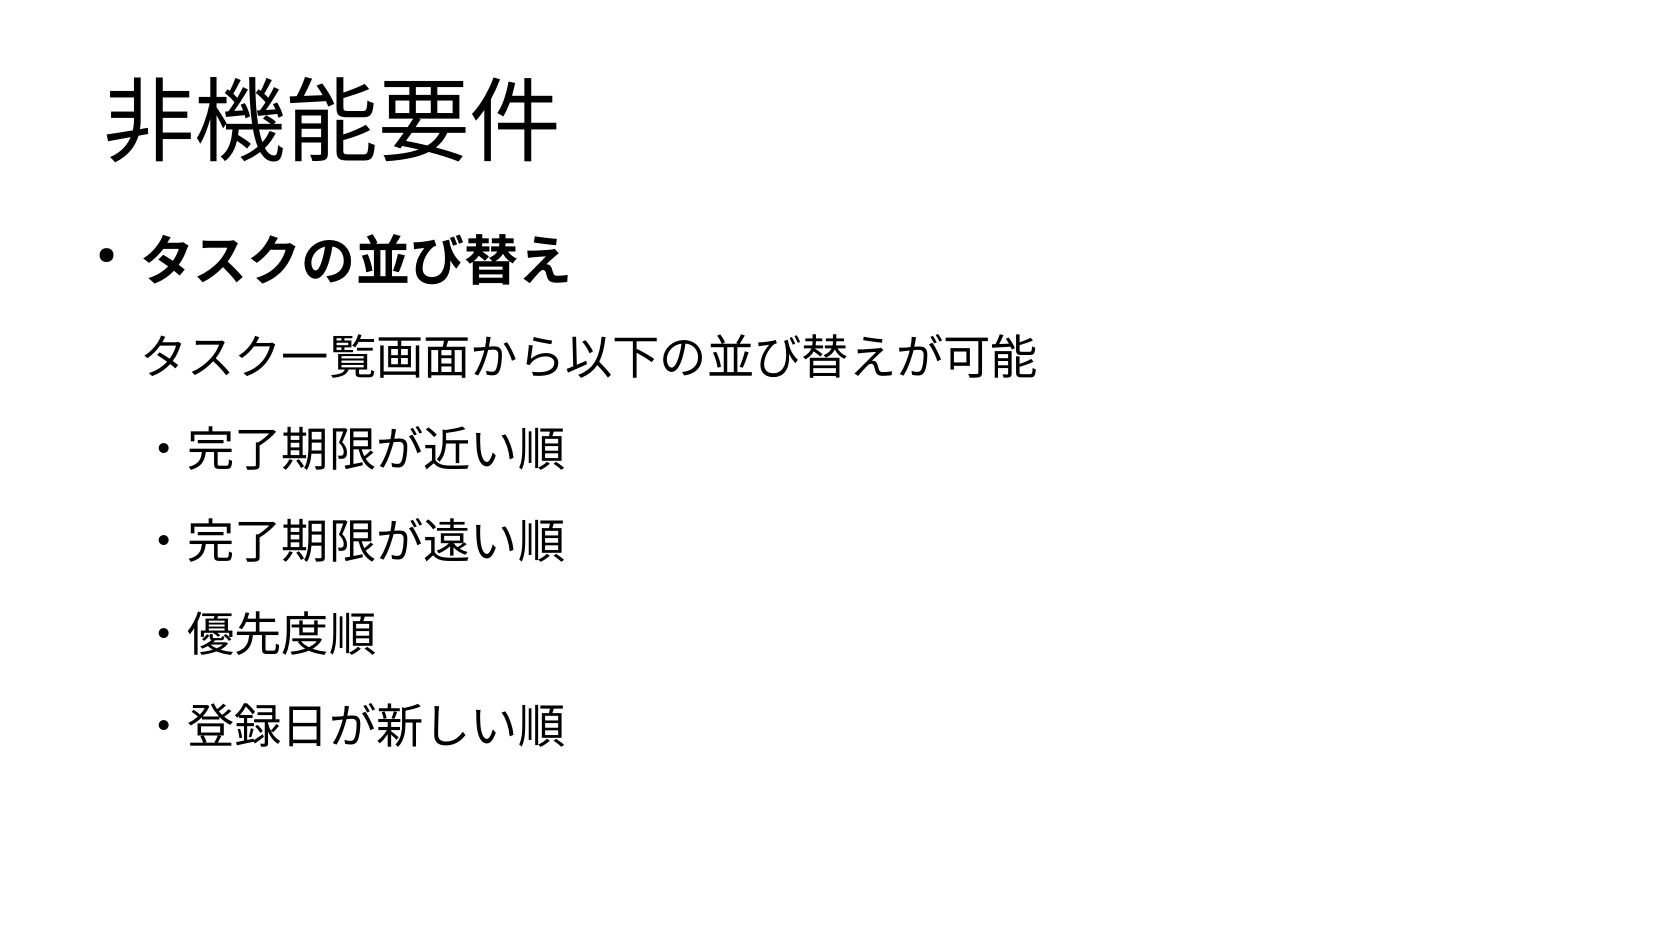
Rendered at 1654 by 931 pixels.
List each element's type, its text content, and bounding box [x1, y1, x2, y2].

title 非機能要件 [82, 37, 1571, 193]
list タスクの並び替え タスク一覧画面から以下の並び替えが可能 ・完了期限が近い順 ・完了期限が遠い順 ・優先度順 ・登録日が新しい順 [82, 217, 1571, 758]
